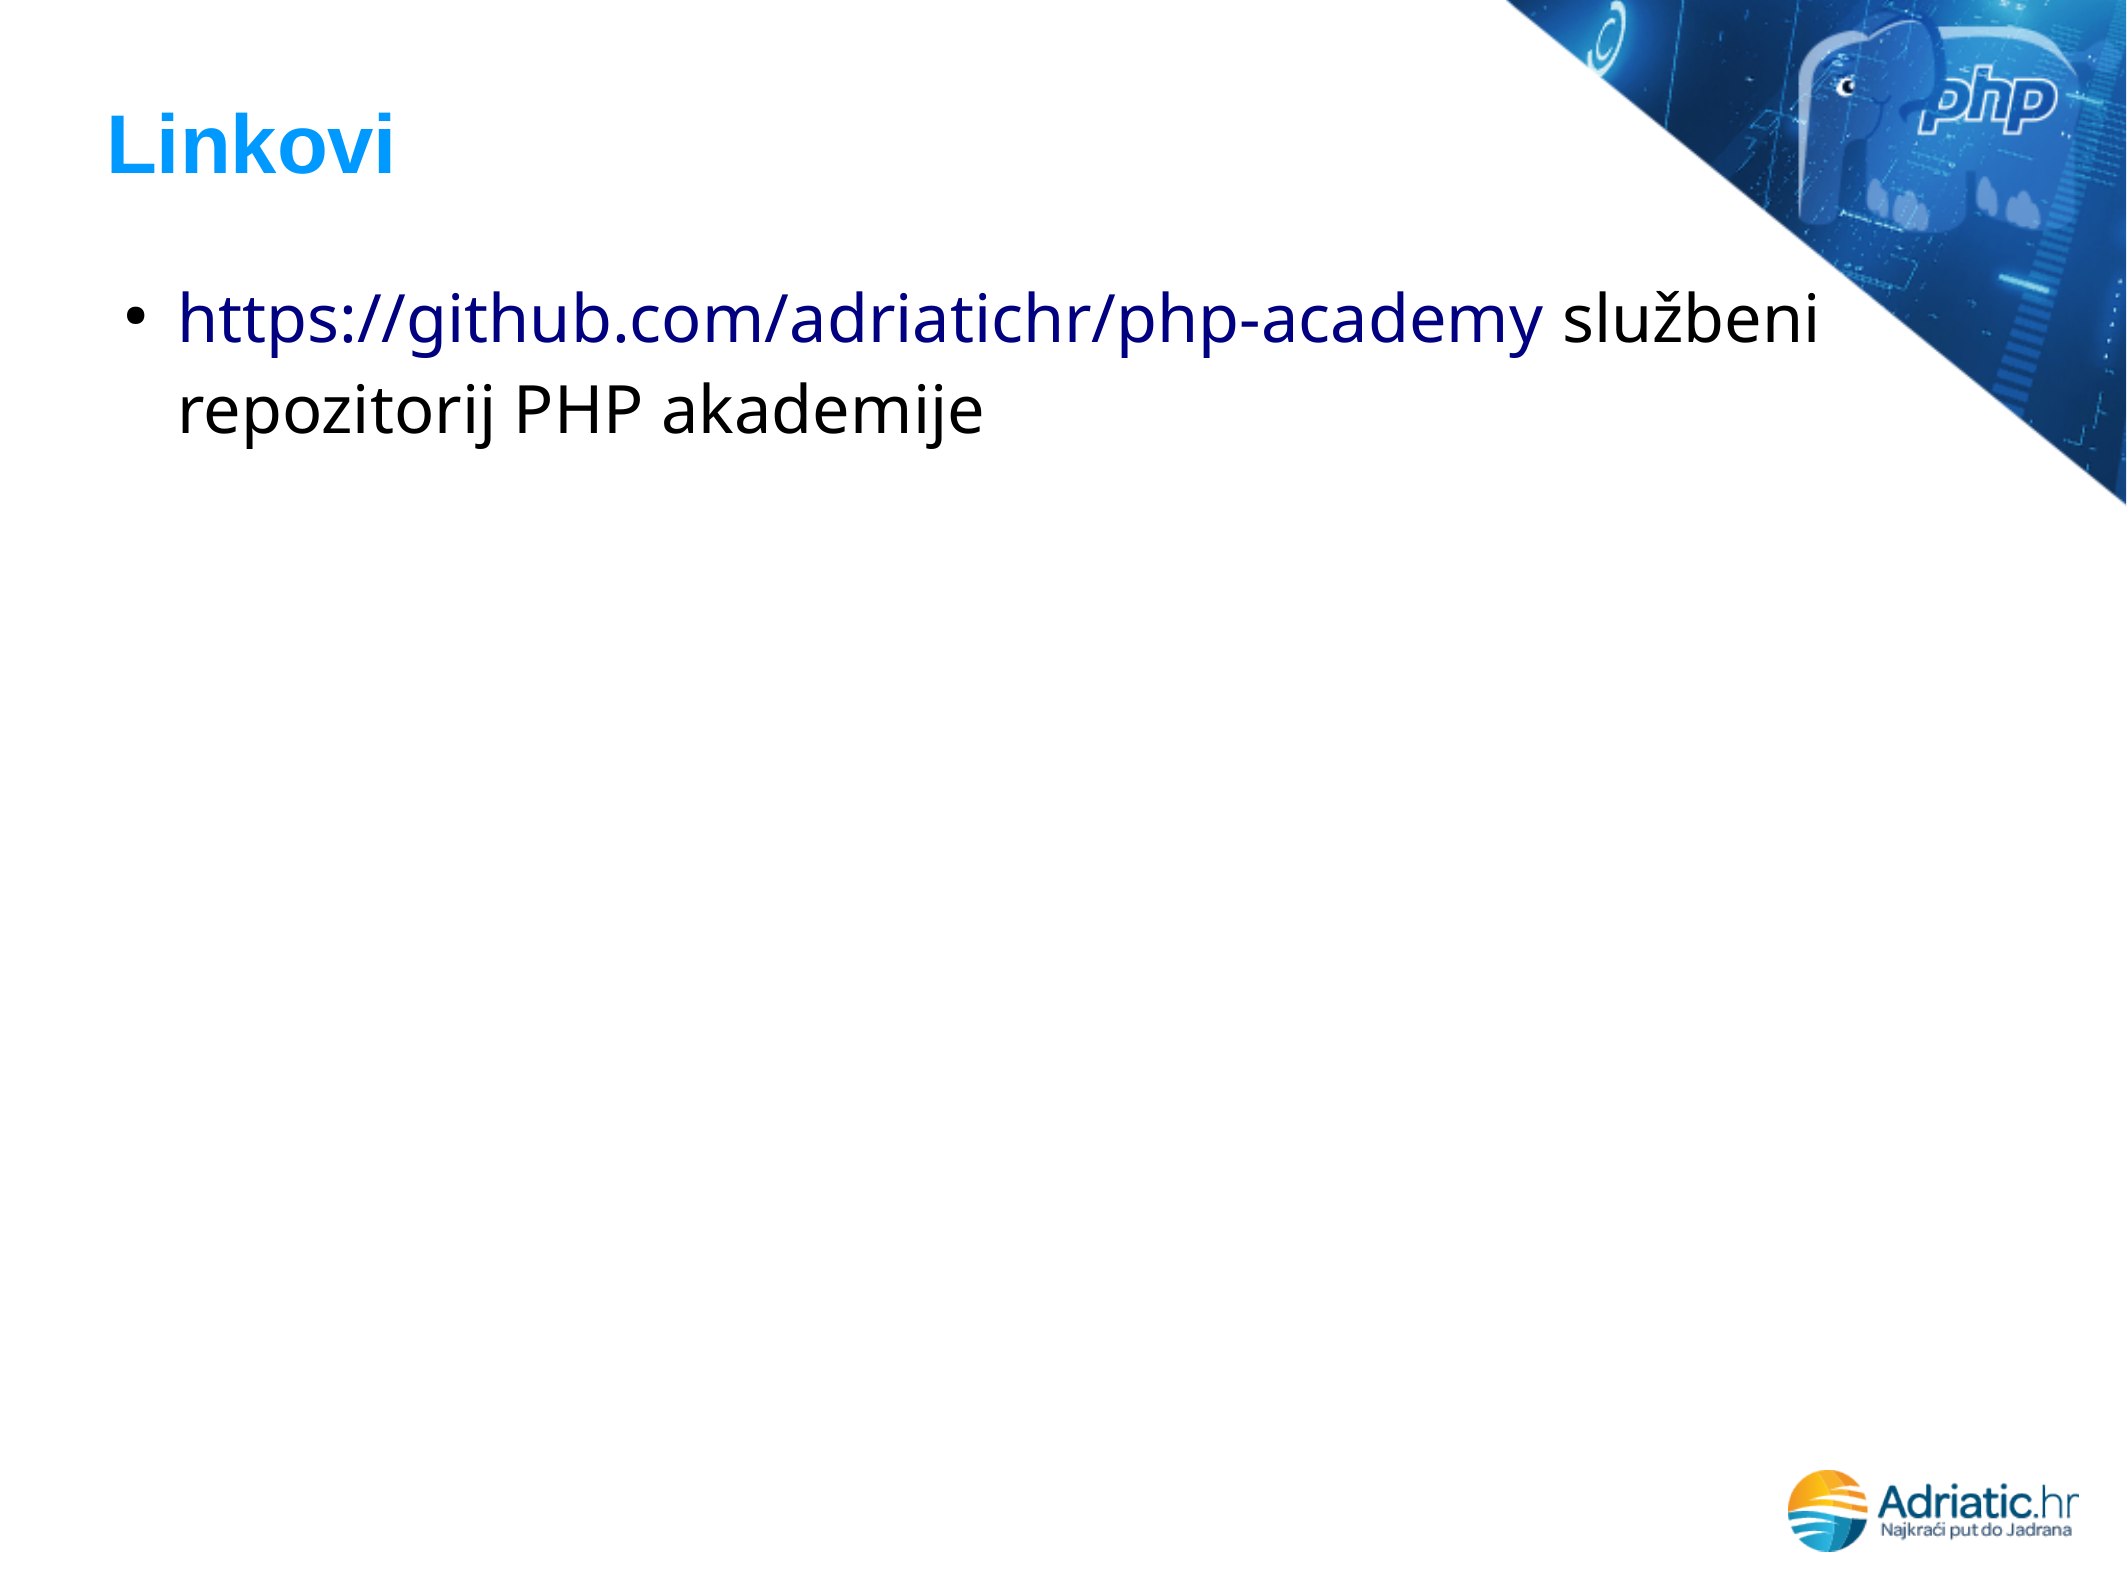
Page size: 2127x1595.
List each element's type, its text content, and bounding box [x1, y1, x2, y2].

title Linkovi [106, 70, 1630, 219]
picture [1505, 0, 2127, 625]
list https://github.com/adriatichr/php-academy službeni repozitorij PHP akademije [106, 271, 1985, 1453]
picture [1788, 1470, 2079, 1552]
